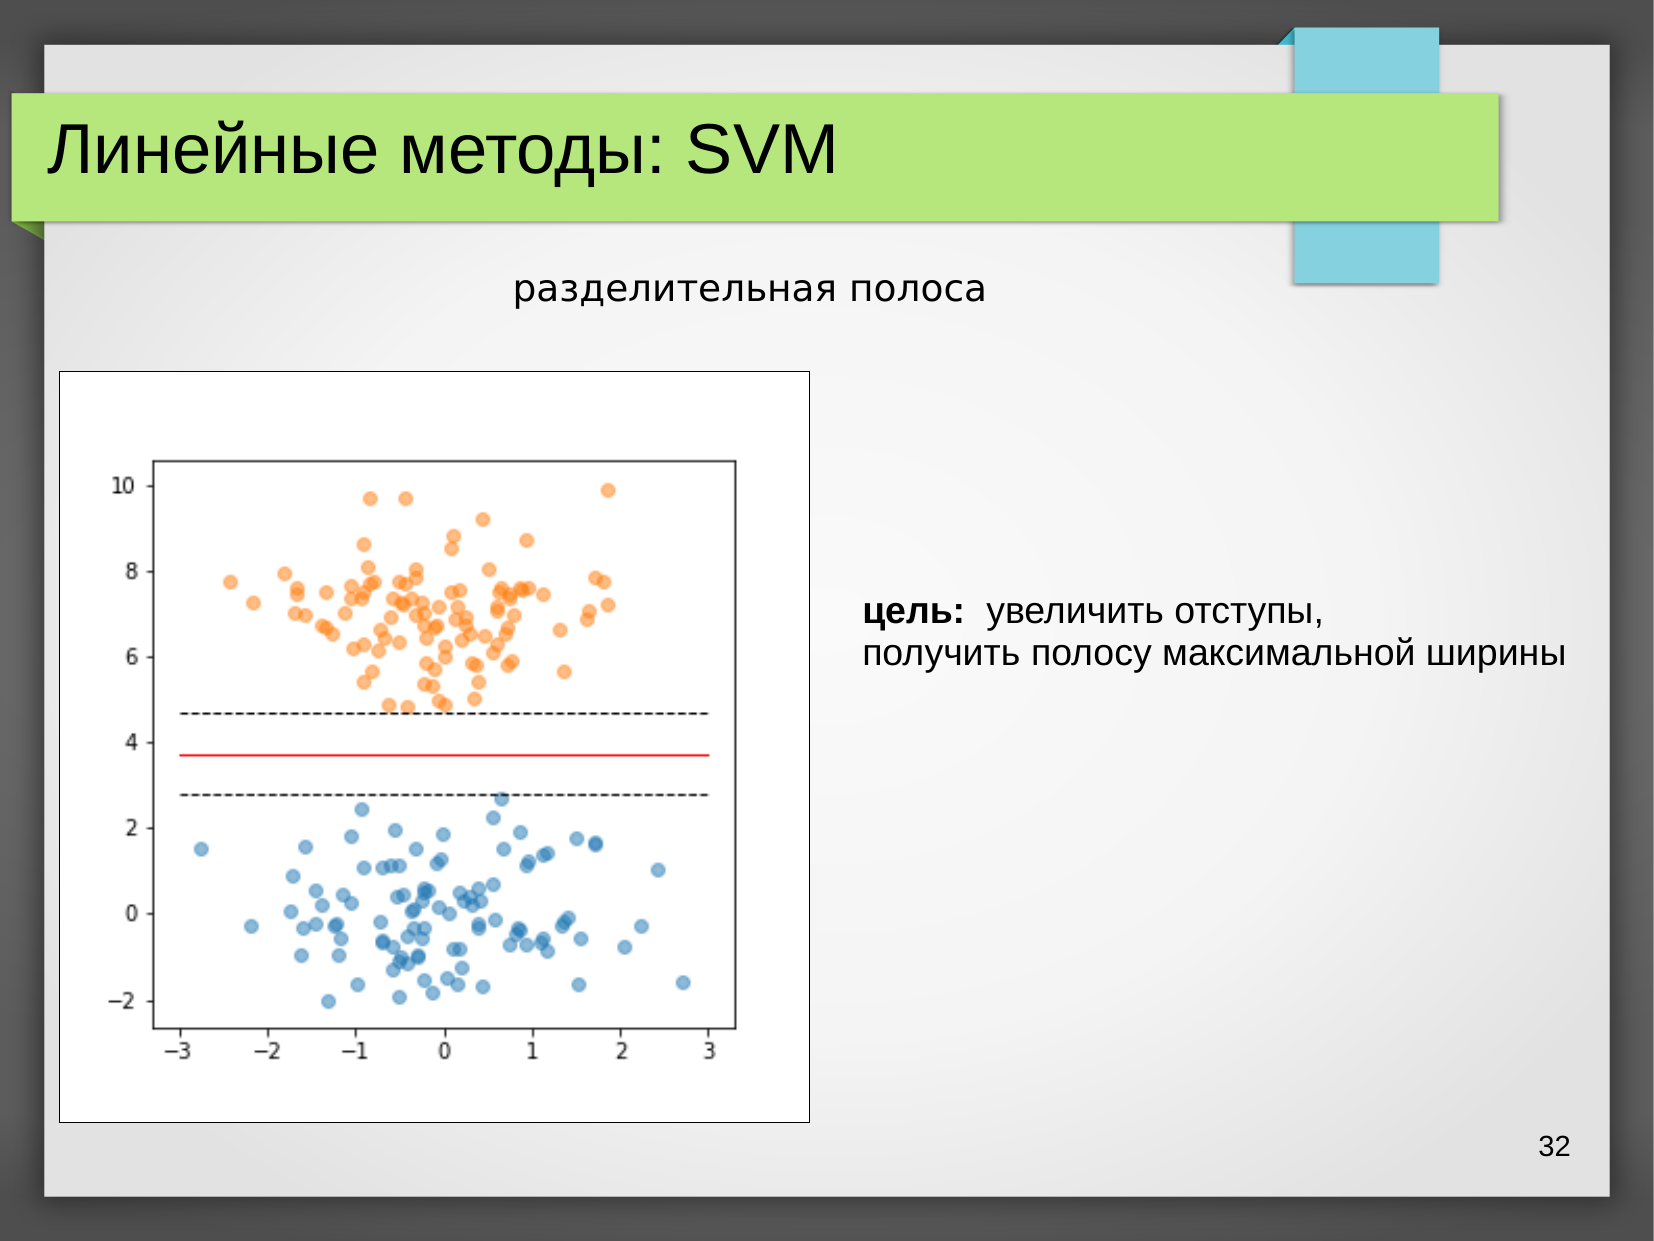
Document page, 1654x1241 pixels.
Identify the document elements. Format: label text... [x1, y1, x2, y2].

title Линейные методы: SVM [47, 109, 1501, 189]
text_box цель: увеличить отступы, получить полосу максимальной ширины [862, 555, 1583, 709]
text_box разделительная полоса [342, 259, 1158, 319]
picture [0, 0, 1654, 1241]
